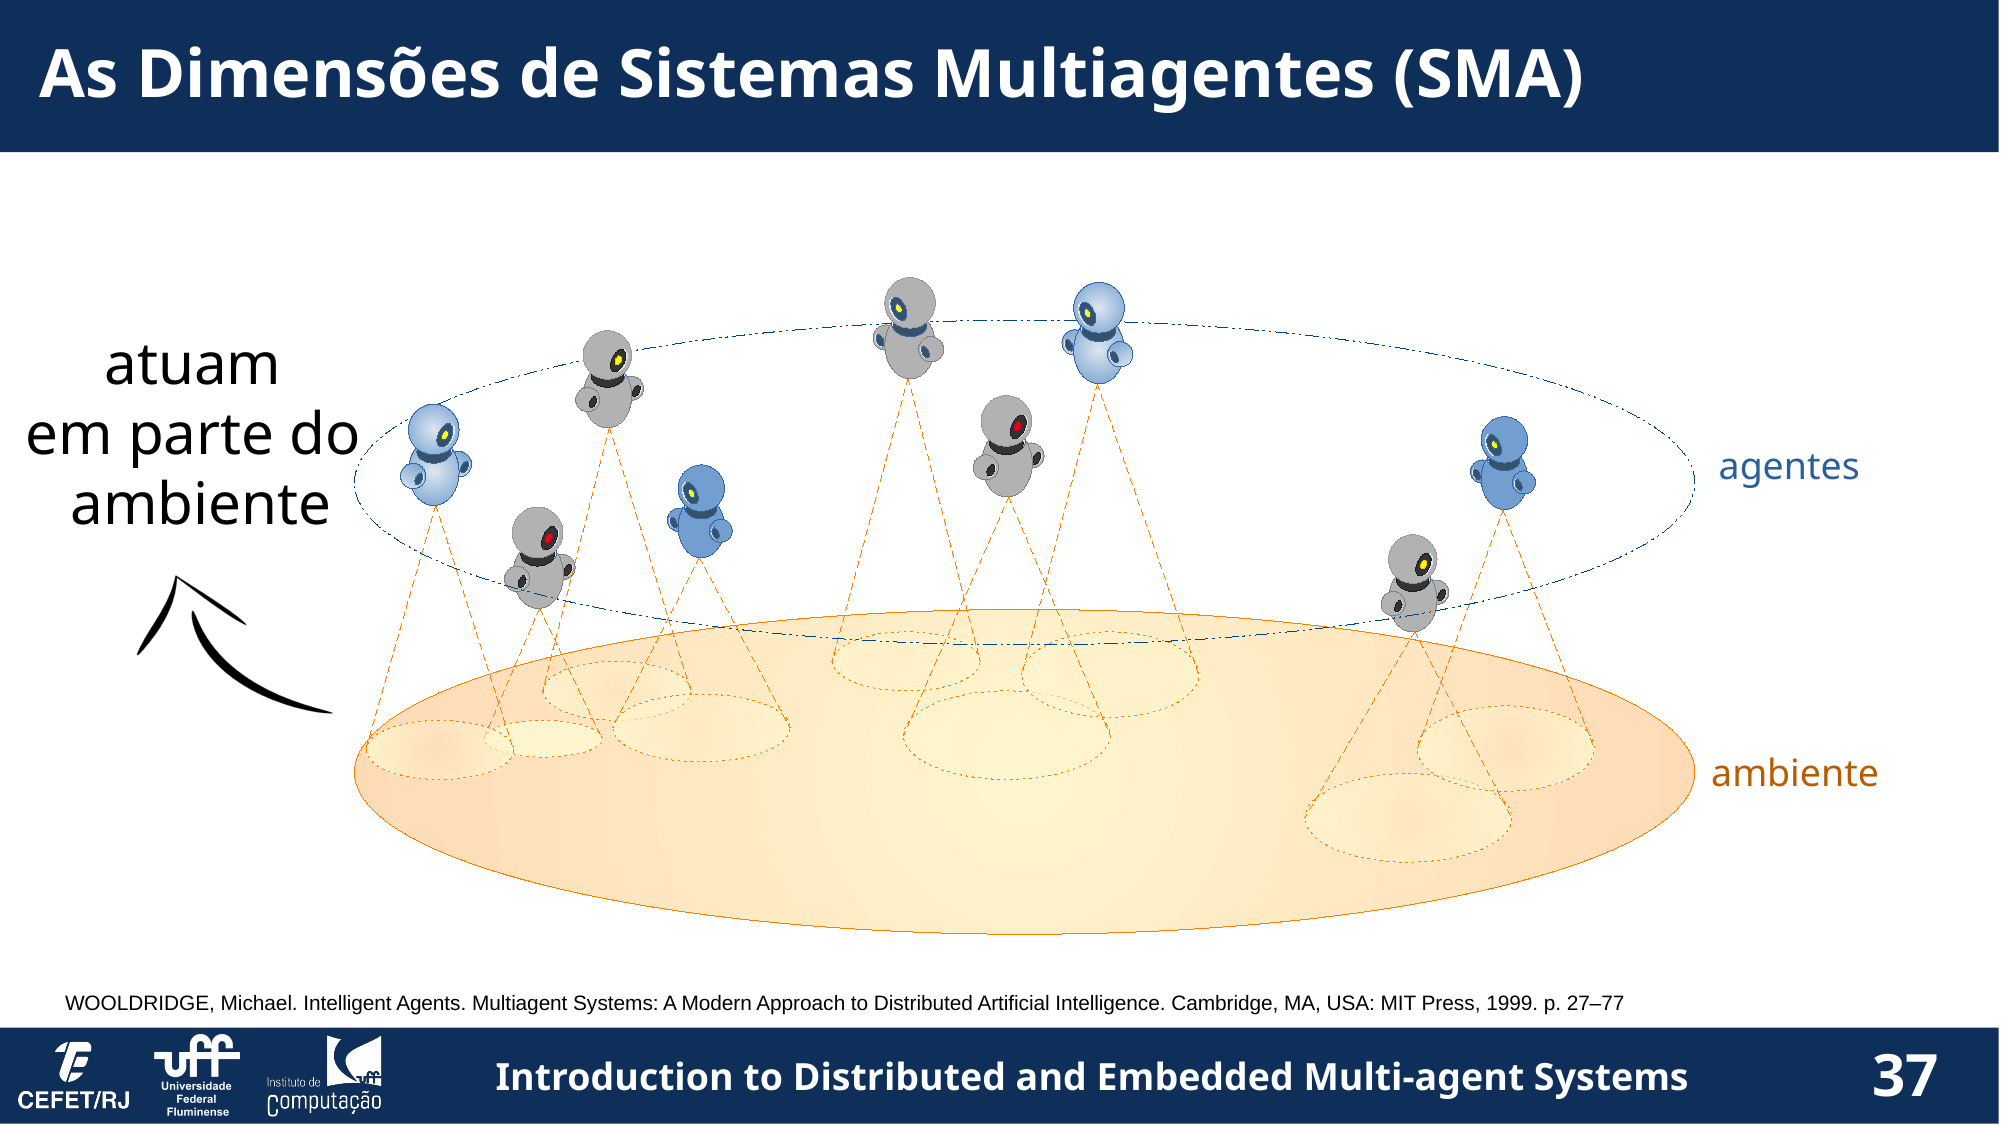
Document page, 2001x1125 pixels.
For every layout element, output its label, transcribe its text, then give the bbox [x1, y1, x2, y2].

text_box [354, 609, 1684, 935]
text_box [504, 507, 576, 609]
text_box [1061, 282, 1133, 384]
text_box [1470, 416, 1536, 510]
text_box atuam em parte do ambiente [0, 318, 408, 544]
text_box [408, 404, 472, 506]
text_box [1381, 534, 1449, 632]
text_box As Dimensões de Sistemas Multiagentes (SMA) [25, 23, 1999, 119]
text_box agentes [1612, 434, 1967, 495]
text_box ambiente [1618, 741, 1973, 802]
picture [116, 564, 334, 782]
text_box [667, 464, 733, 558]
picture [18, 1021, 129, 1125]
text_box [873, 277, 944, 379]
picture [153, 1033, 241, 1121]
text_box [575, 330, 644, 428]
text_box WOOLDRIDGE, Michael. Intelligent Agents. Multiagent Systems: A Modern Approach to Distributed Artificial Intelligence. Cambridge, MA, USA: MIT Press, 1999. p. 27–77 [50, 982, 1969, 1023]
picture [265, 1033, 383, 1117]
text_box [973, 395, 1045, 497]
